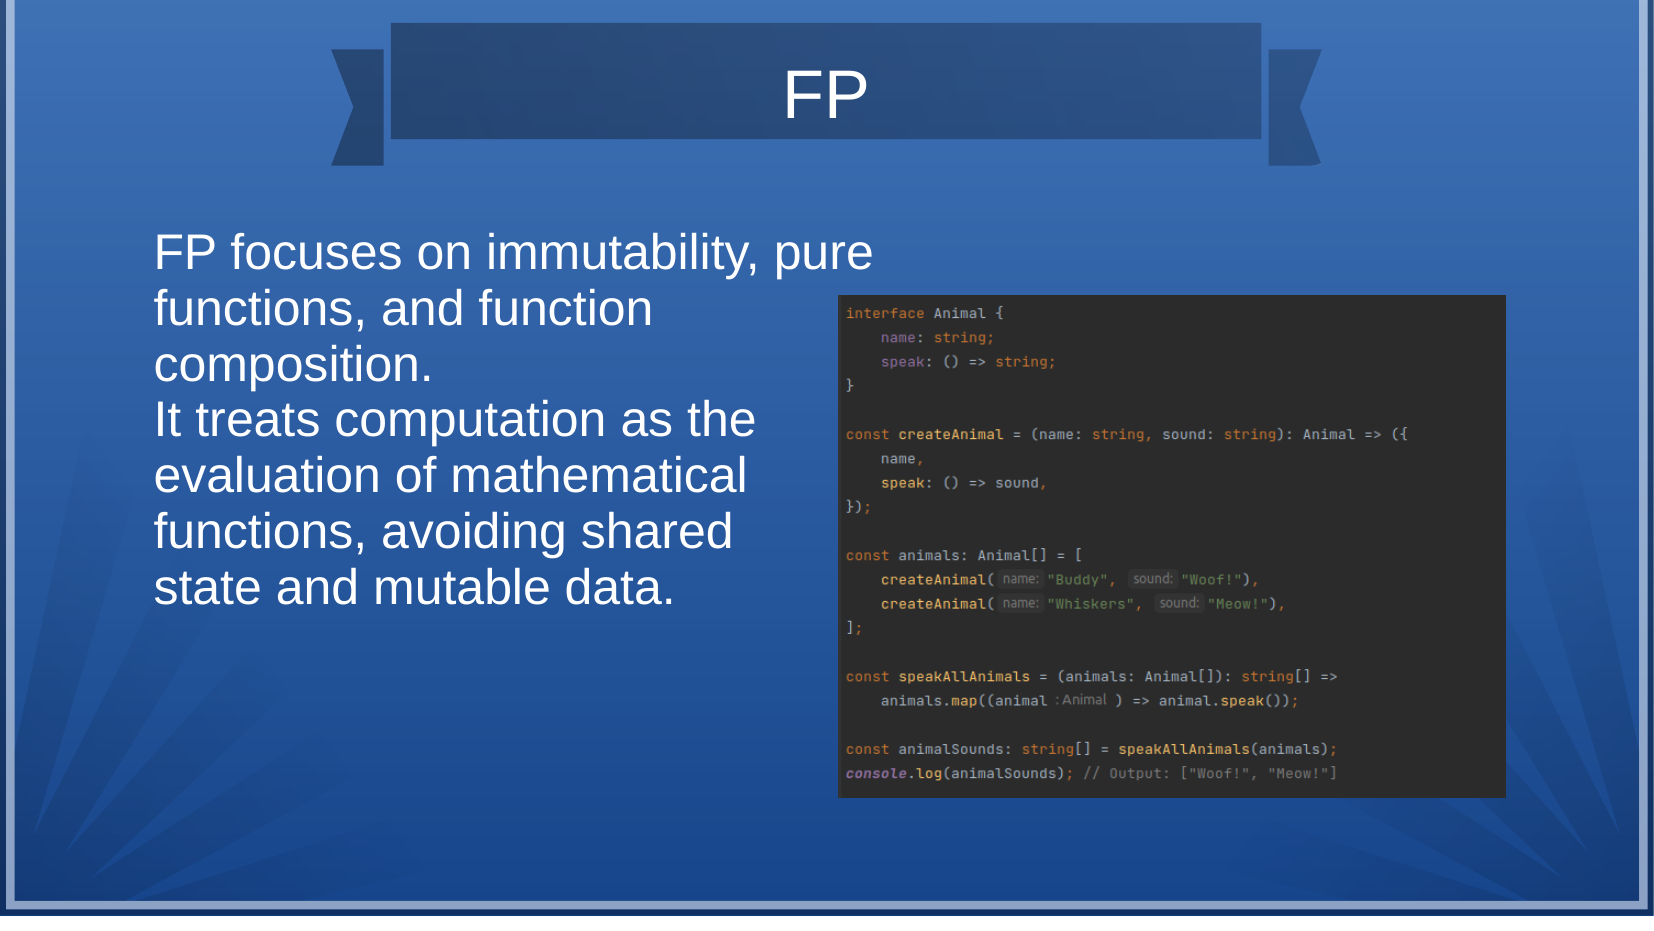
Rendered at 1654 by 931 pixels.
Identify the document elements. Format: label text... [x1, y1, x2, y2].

picture [838, 295, 1506, 798]
list FP focuses on immutability, pure functions, and function composition. It treats computation as the evaluation of mathematical functions, avoiding shared state and mutable data. [82, 224, 1571, 848]
title FP [389, 35, 1264, 154]
